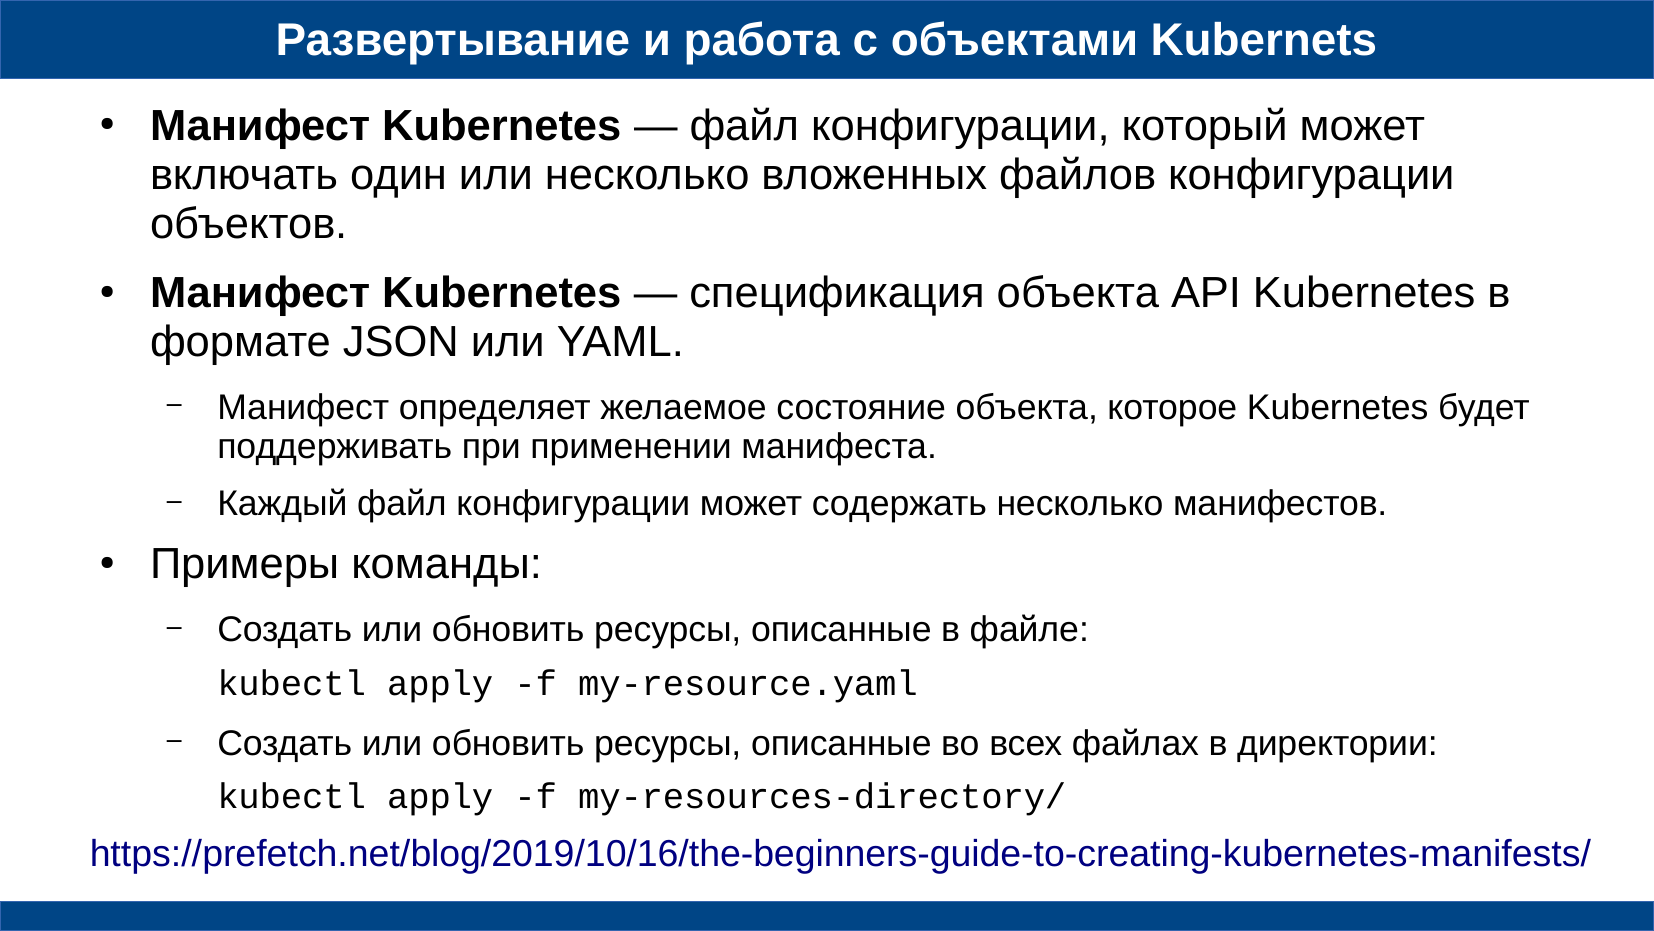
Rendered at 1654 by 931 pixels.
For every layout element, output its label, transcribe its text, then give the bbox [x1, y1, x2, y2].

list Манифест Kubernetes — файл конфигурации, который может включать один или несколько вложенных файлов конфигурации объектов. Манифест Kubernetes — cпецификация объекта API Kubernetes в формате JSON или YAML. Манифест определяет желаемое состояние объекта, которое Kubernetes будет поддерживать при применении манифеста. Каждый файл конфигурации может содержать несколько манифестов. Примеры команды: Создать или обновить ресурсы, описанные в файле: kubectl apply -f my-resource.yaml Создать или обновить ресурсы, описанные во всех файлах в директории: kubectl apply -f my-resources-directory/ [82, 101, 1571, 825]
title Развертывание и работа с объектами Kubernets [0, 0, 1654, 79]
text_box https://prefetch.net/blog/2019/10/16/the-beginners-guide-to-creating-kubernetes-manifests/ [75, 825, 1621, 882]
